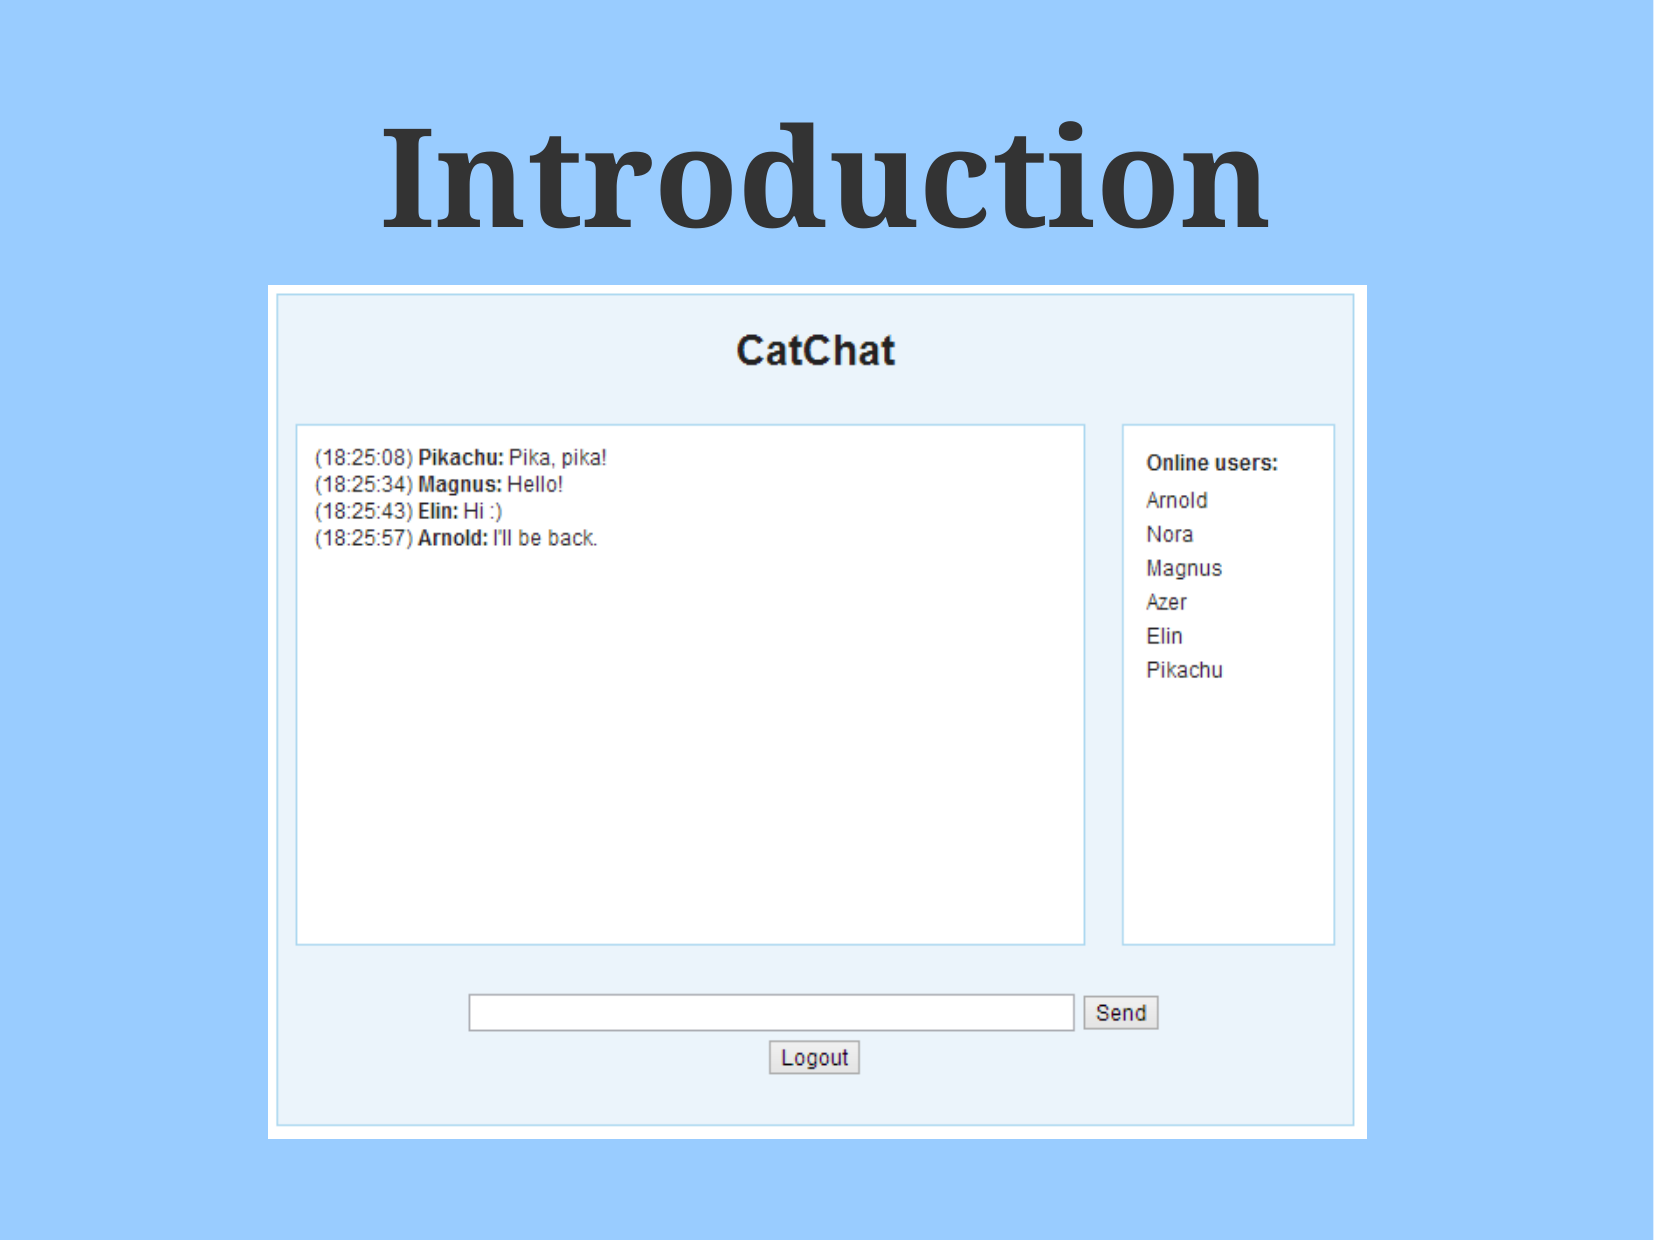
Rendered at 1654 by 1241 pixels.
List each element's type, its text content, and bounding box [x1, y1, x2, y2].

title Introduction [82, 70, 1571, 278]
picture [268, 285, 1367, 1139]
